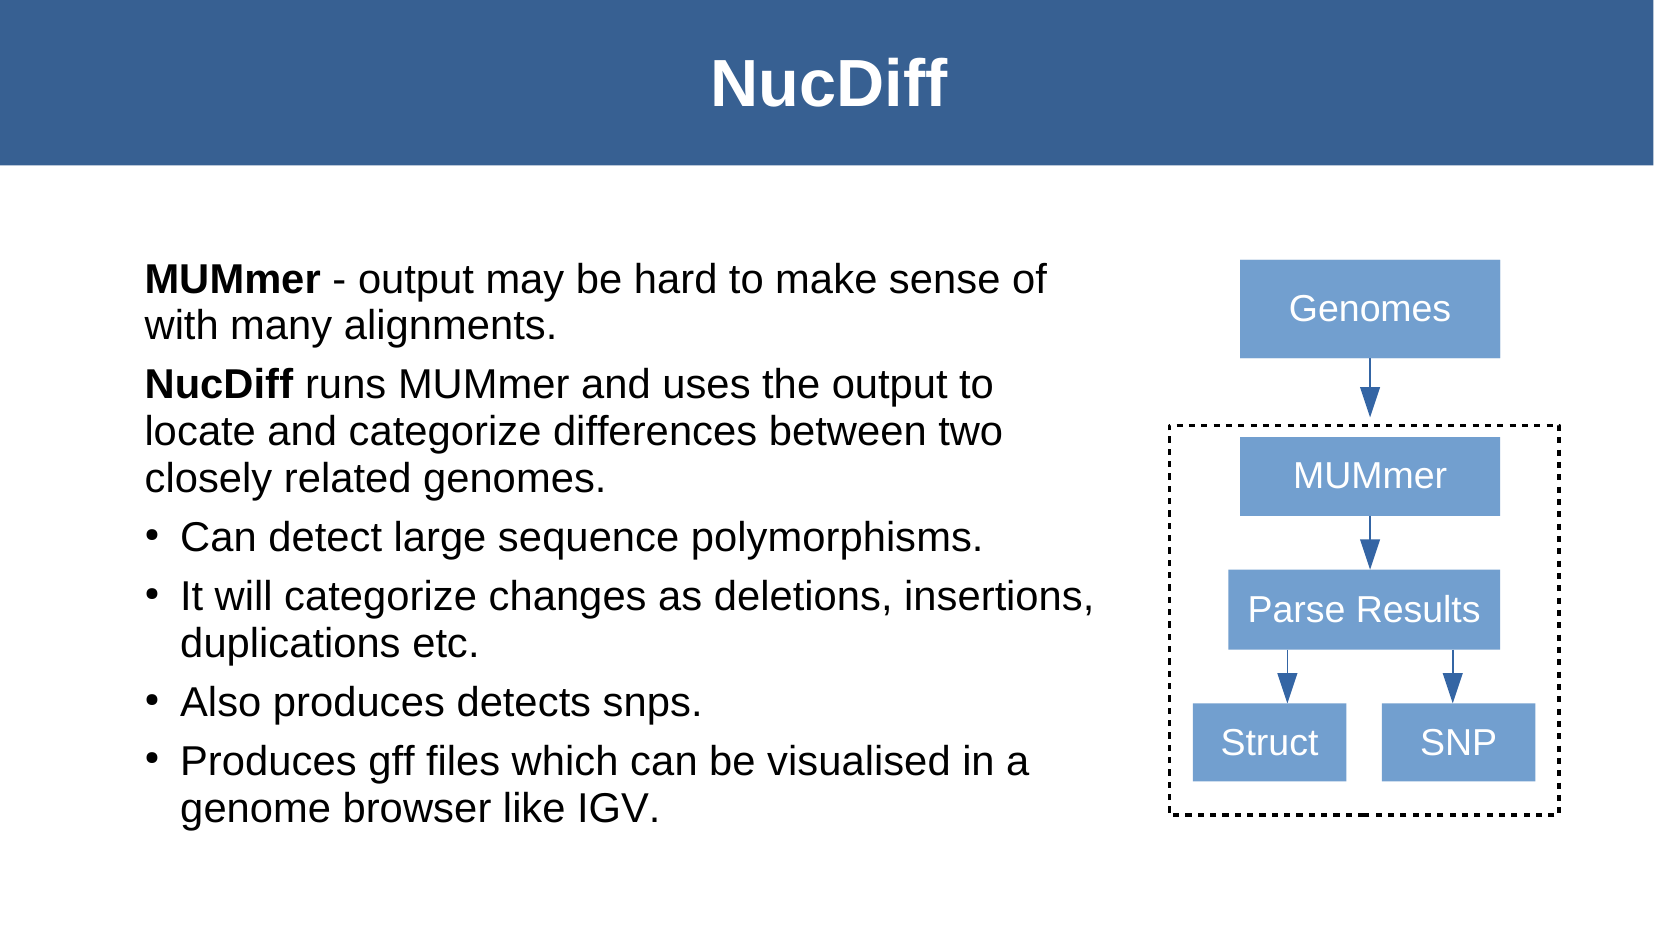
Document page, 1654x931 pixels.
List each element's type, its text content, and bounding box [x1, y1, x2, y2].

text_box Struct [1192, 703, 1347, 782]
text_box NucDiff [0, 0, 1654, 166]
text_box MUMmer [1240, 437, 1501, 516]
text_box Parse Results [1228, 569, 1501, 650]
text_box Genomes [1240, 259, 1501, 359]
text_box MUMmer - output may be hard to make sense of with many alignments. NucDiff runs MUMmer and uses the output to locate and categorize differences between two closely related genomes. Can detect large sequence polymorphisms. It will categorize changes as deletions, insertions, duplications etc. Also produces detects snps. Produces gff files which can be visualised in a genome browser like IGV. [129, 248, 1111, 840]
text_box SNP [1381, 703, 1536, 782]
